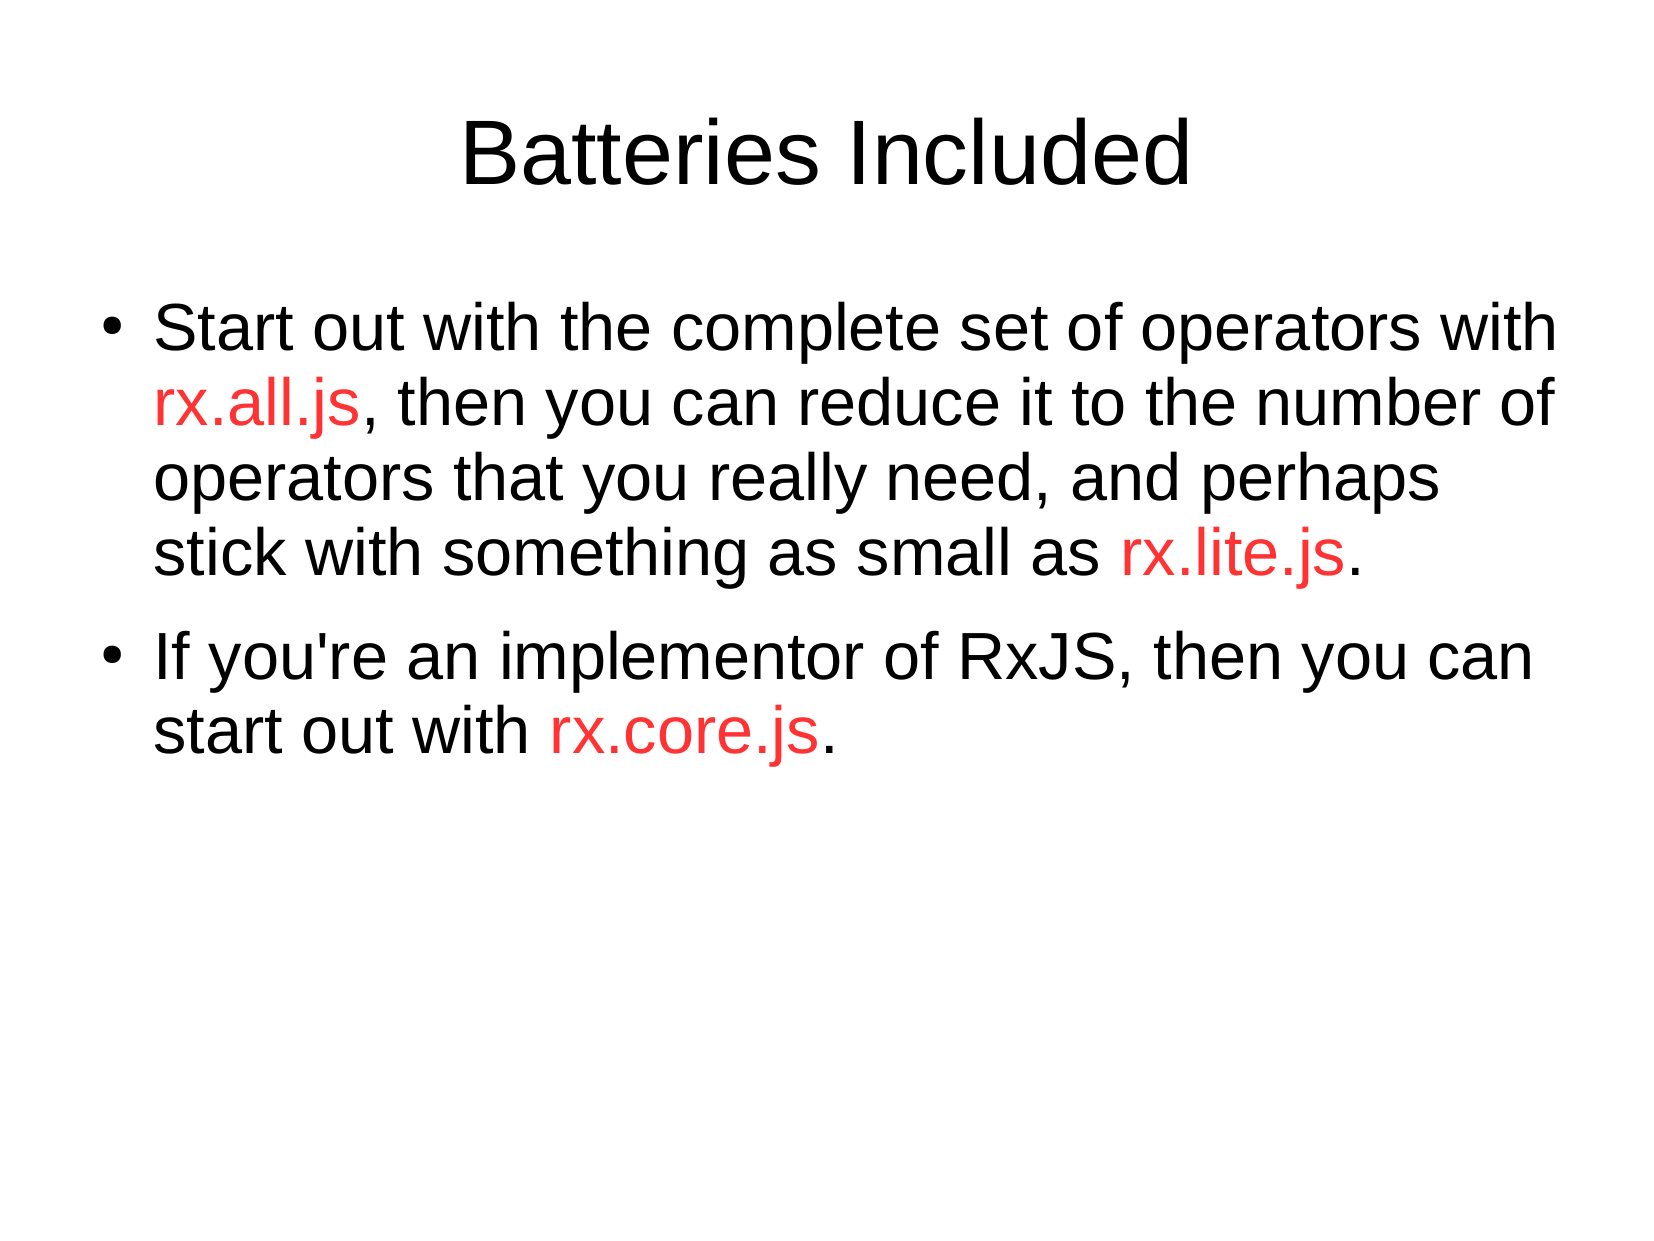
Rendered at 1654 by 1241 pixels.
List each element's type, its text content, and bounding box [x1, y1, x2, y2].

title Batteries Included [82, 49, 1571, 257]
list Start out with the complete set of operators with rx.all.js, then you can reduce it to the number of operators that you really need, and perhaps stick with something as small as rx.lite.js. If you're an implementor of RxJS, then you can start out with rx.core.js. [82, 290, 1571, 1010]
